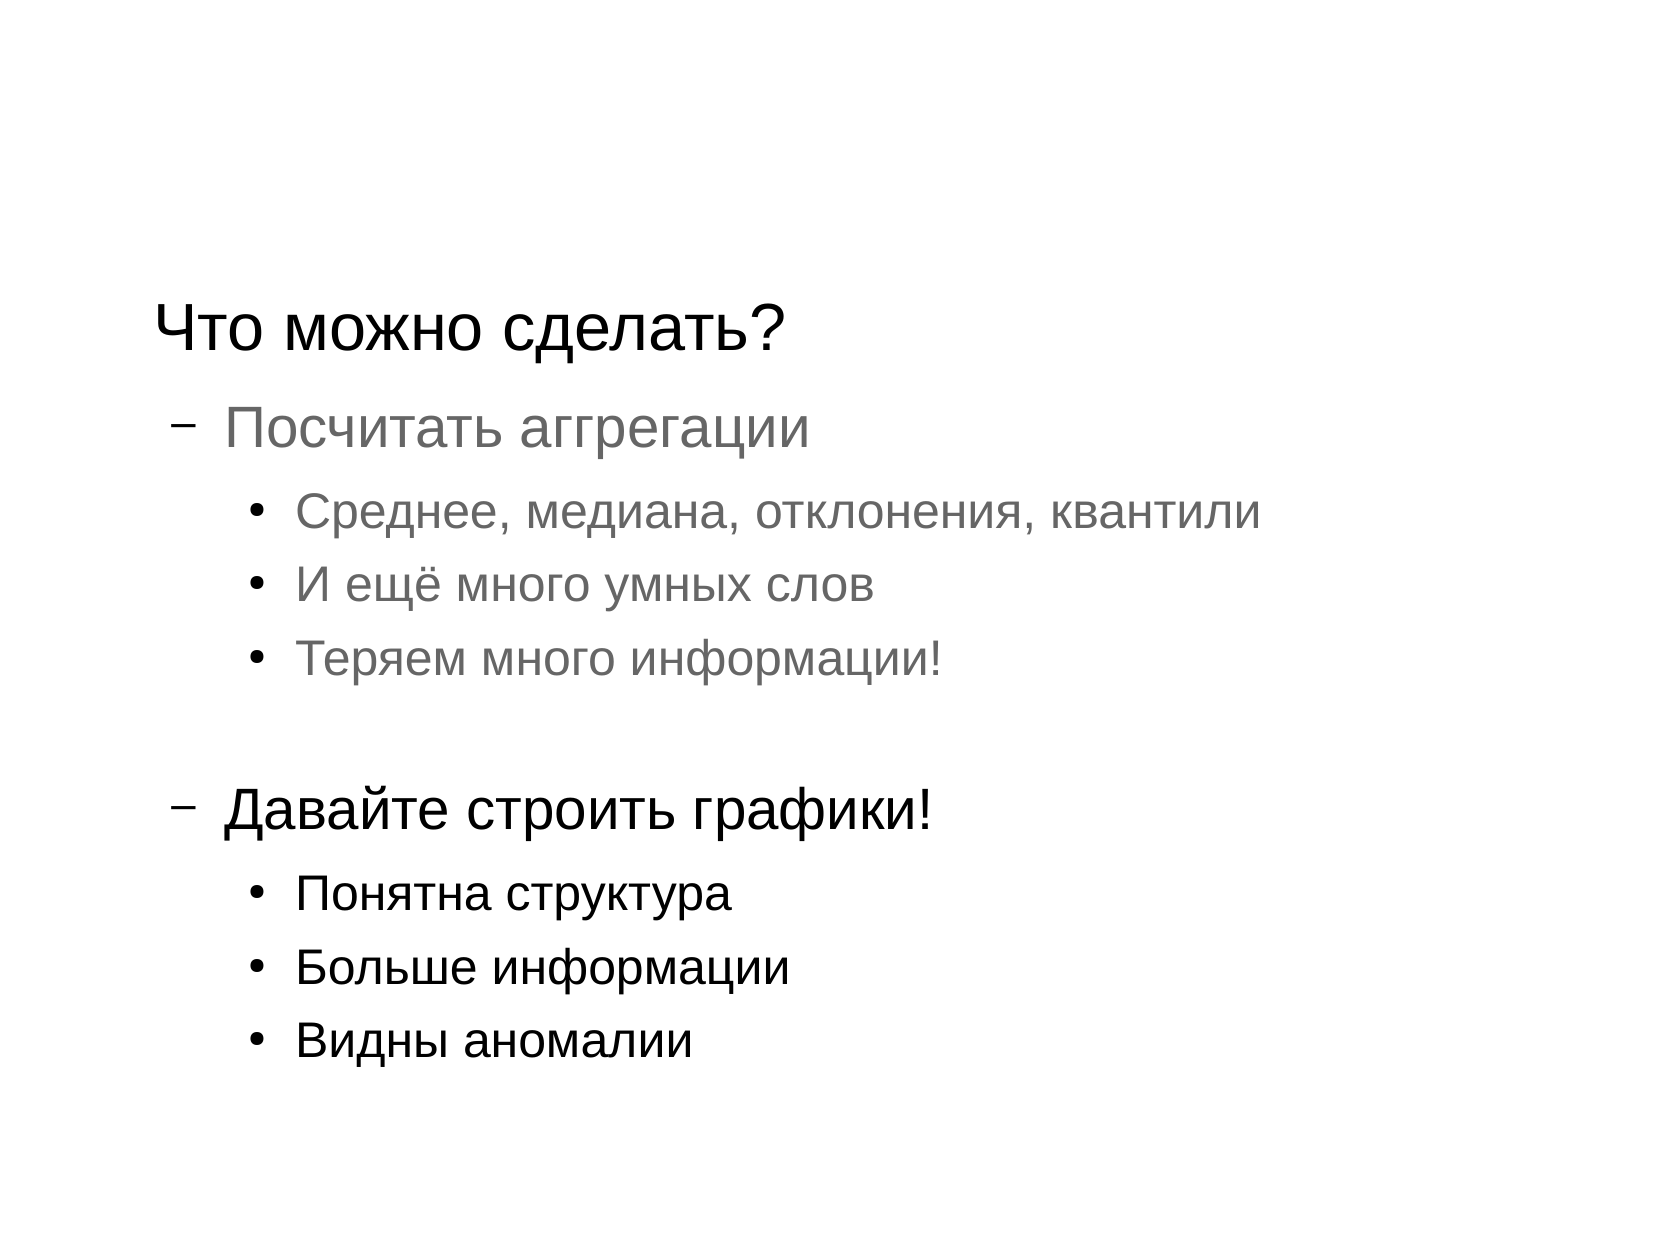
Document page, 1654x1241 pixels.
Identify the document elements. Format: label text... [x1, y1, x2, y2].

list Что можно сделать? Посчитать аггрегации Среднее, медиана, отклонения, квантили И ещё много умных слов Теряем много информации! Давайте строить графики! Понятна структура Больше информации Видны аномалии [82, 290, 1571, 1091]
